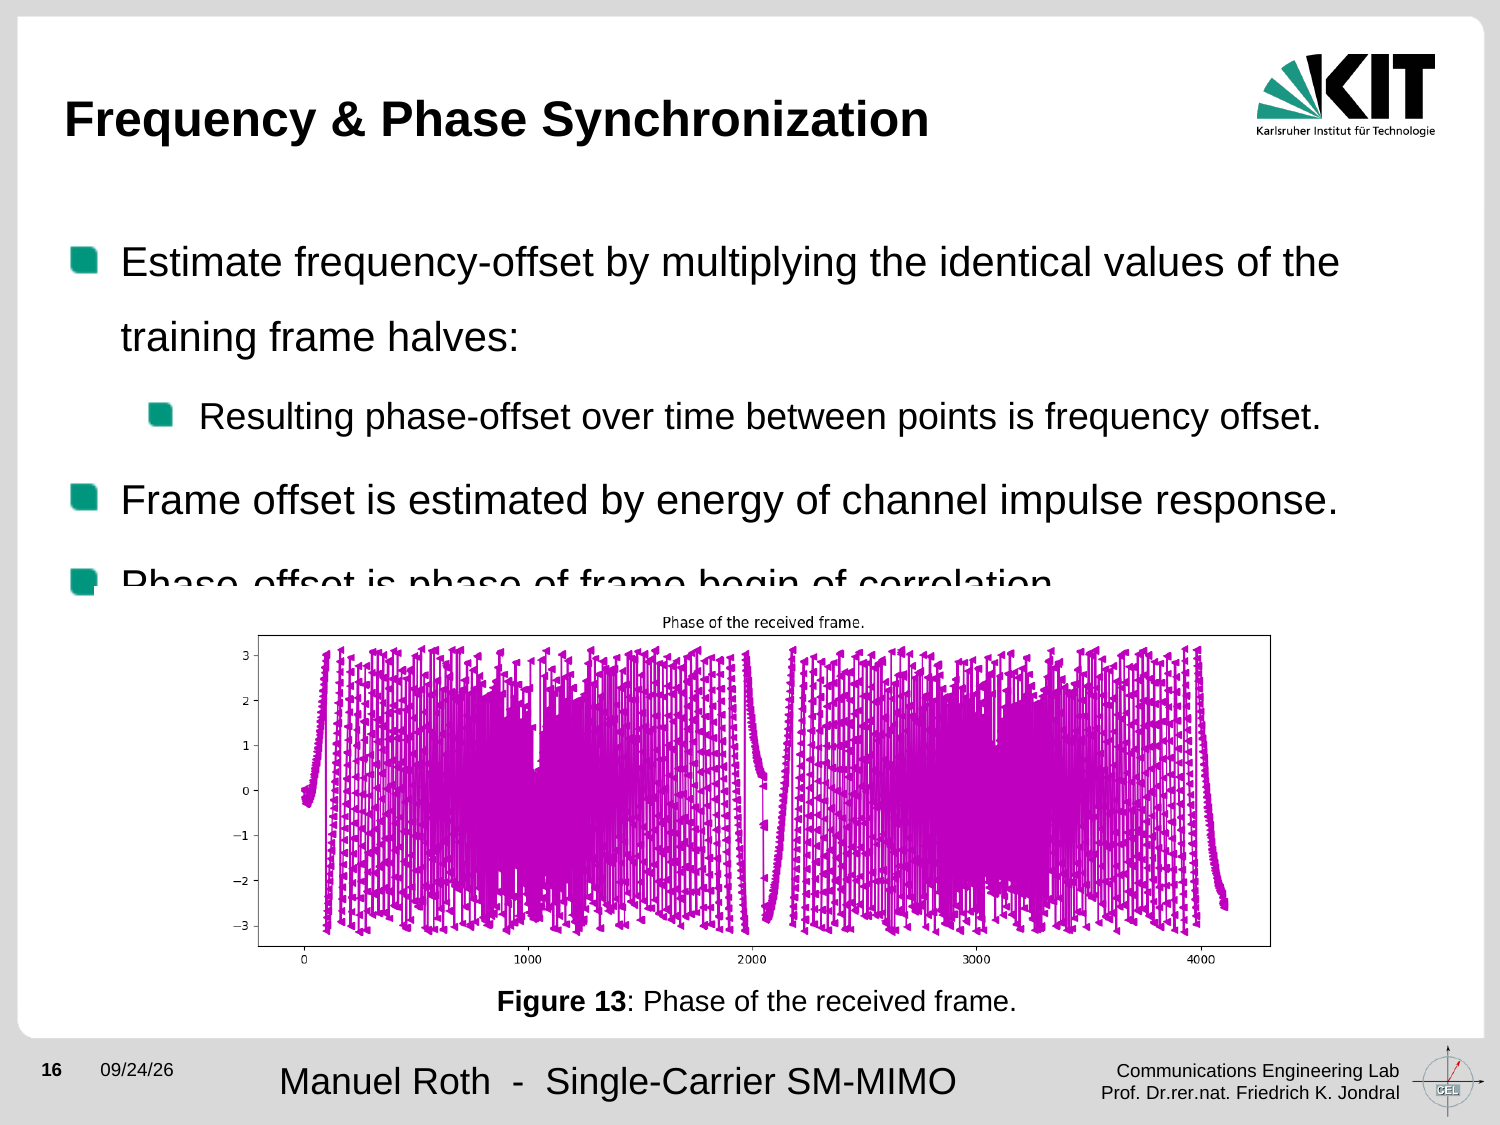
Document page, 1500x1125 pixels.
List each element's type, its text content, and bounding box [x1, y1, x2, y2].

picture [0, 0, 1500, 1125]
list Estimate frequency-offset by multiplying the identical values of the training frame halves: Resulting phase-offset over time between points is frequency offset. Frame offset is estimated by energy of channel impulse response. Phase-offset is phase of frame begin of correlation. [69, 210, 1441, 871]
text_box Figure 13: Phase of the received frame. [345, 975, 1171, 1060]
title Frequency & Phase Synchronization [64, 54, 1198, 147]
